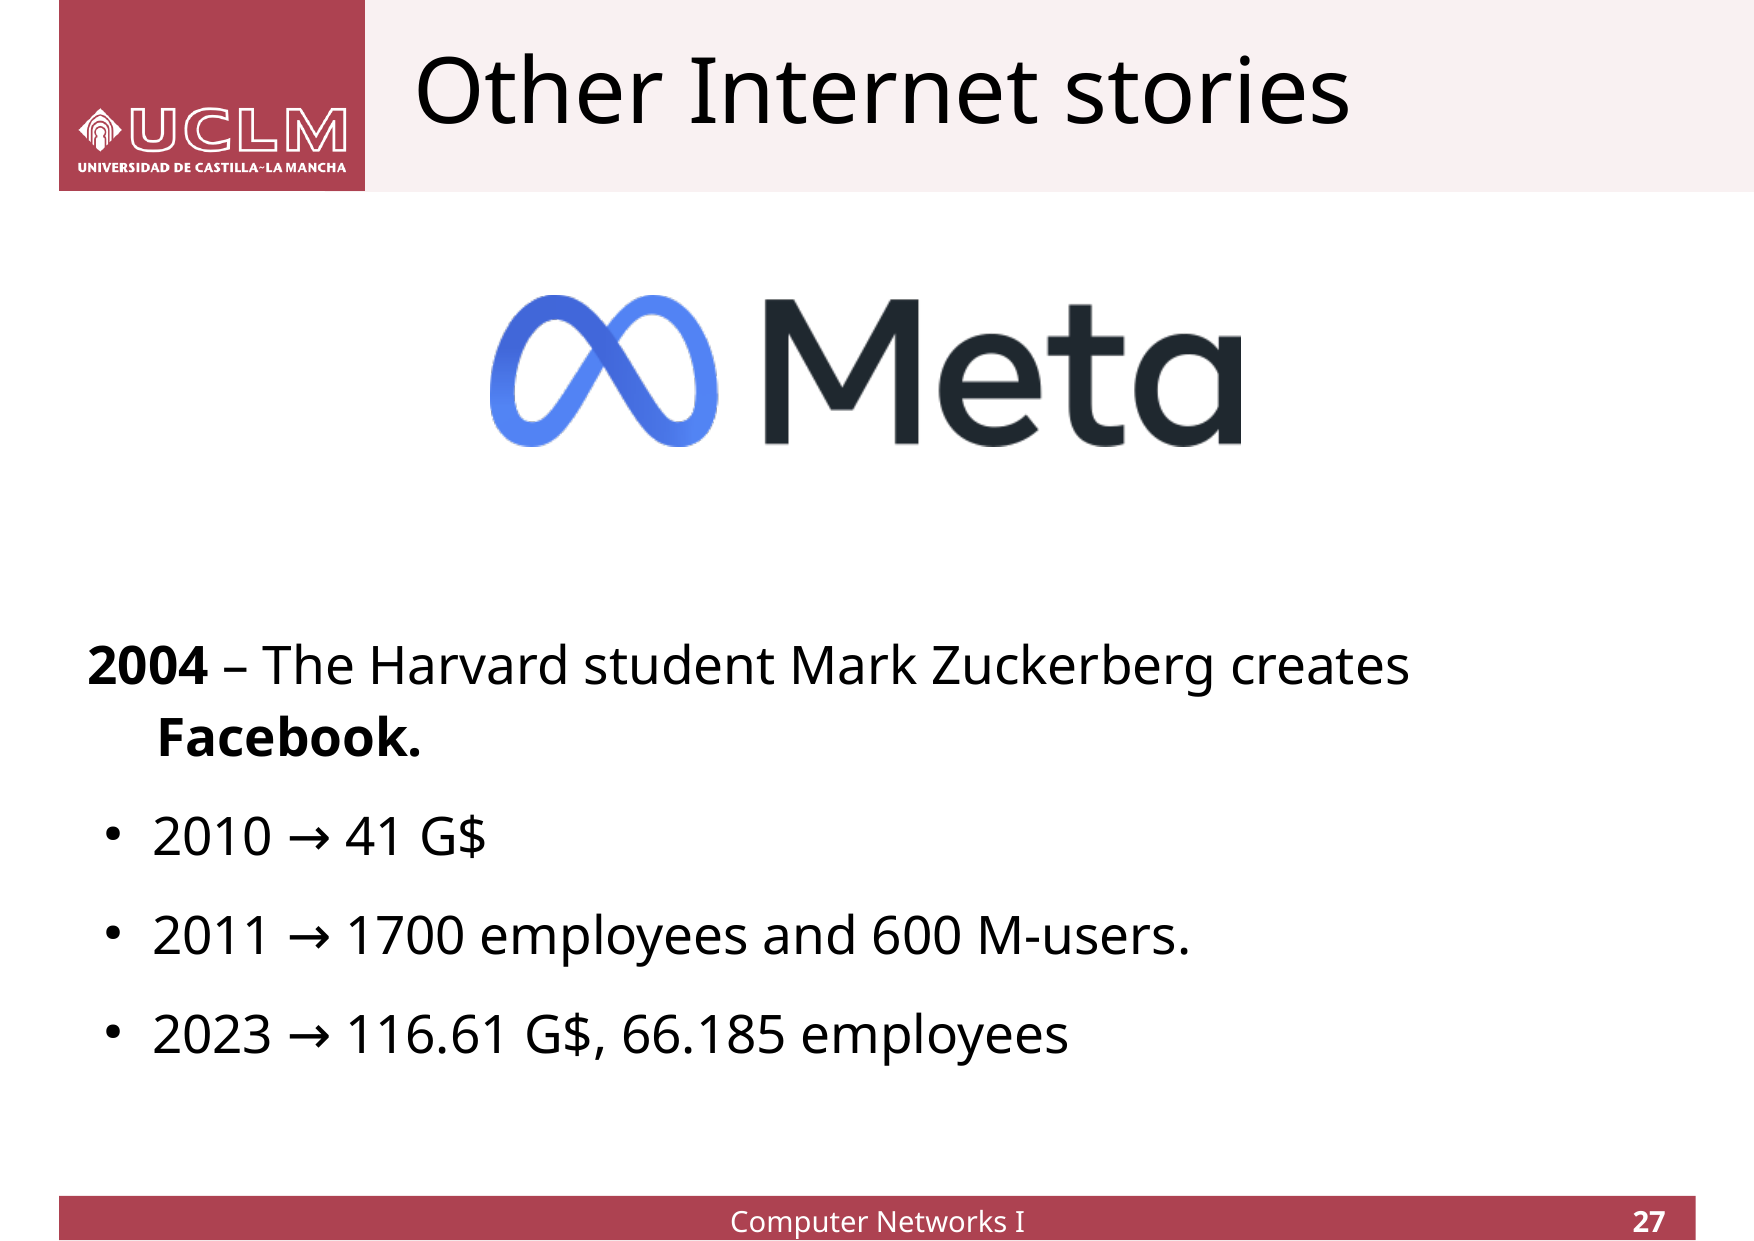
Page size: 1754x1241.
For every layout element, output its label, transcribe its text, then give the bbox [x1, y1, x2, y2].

picture [490, 295, 1241, 447]
list 2004 – The Harvard student Mark Zuckerberg creates Facebook. 2010 → 41 G$ 2011 → 1700 employees and 600 M-users. 2023 → 116.61 G$, 66.185 employees [87, 627, 1667, 1074]
picture [59, 0, 365, 191]
title Other Internet stories [413, 0, 1667, 198]
